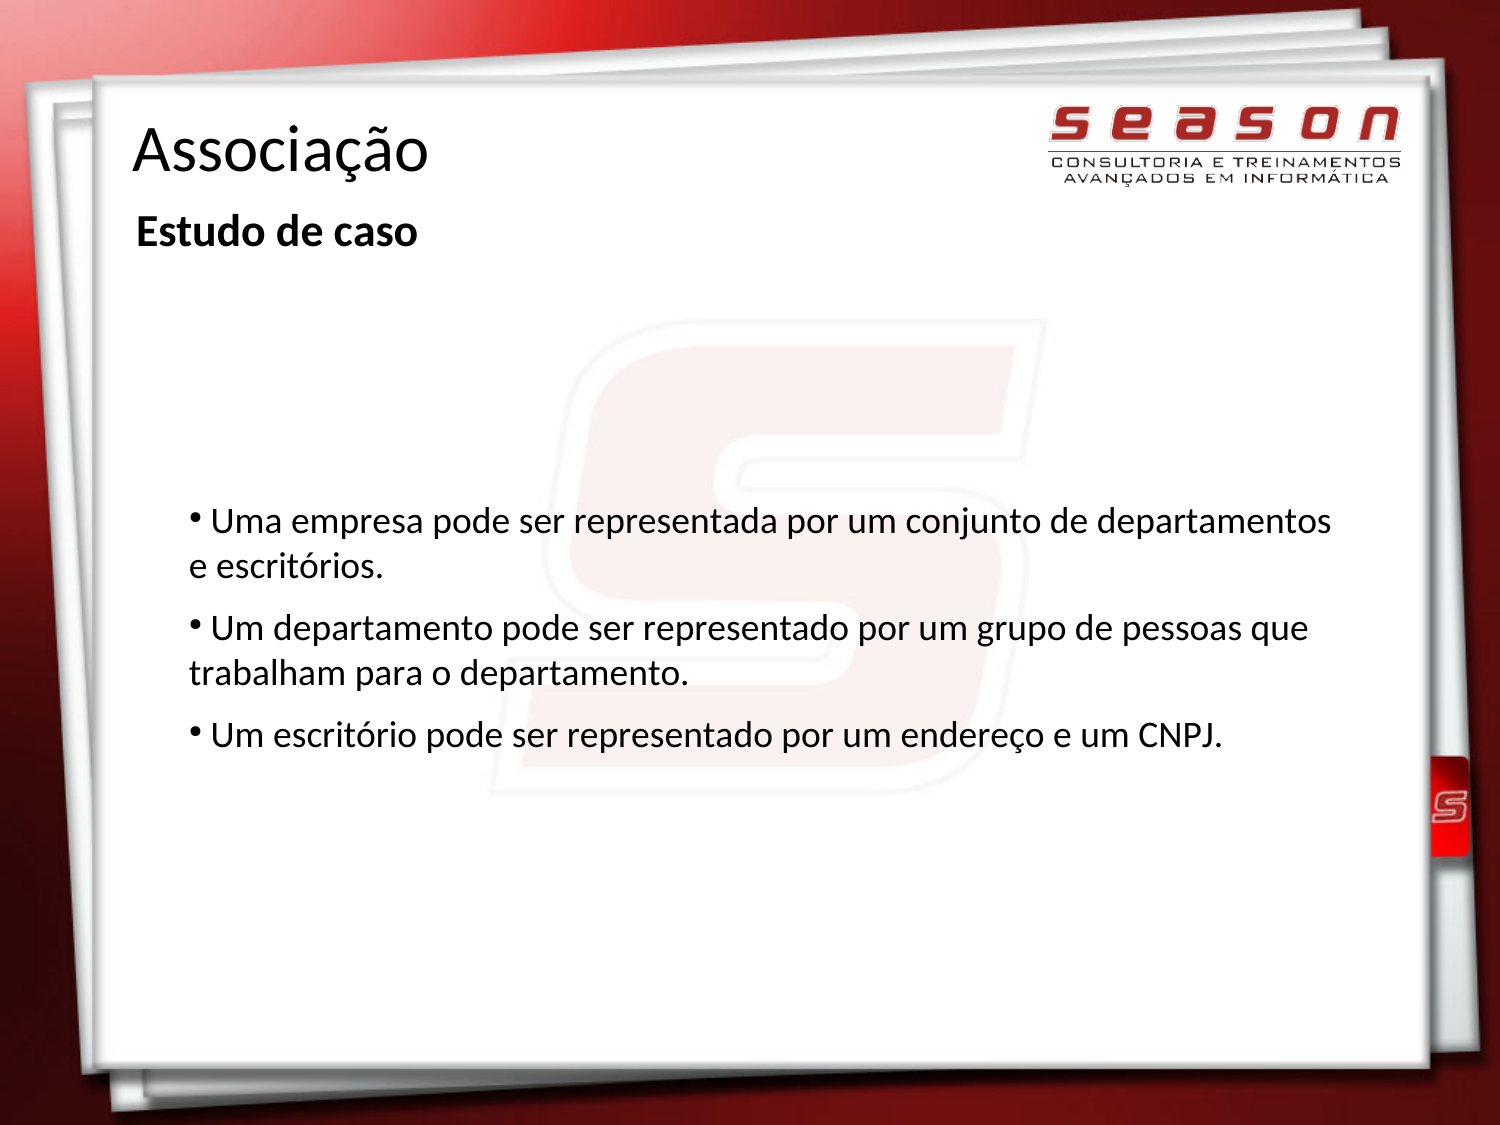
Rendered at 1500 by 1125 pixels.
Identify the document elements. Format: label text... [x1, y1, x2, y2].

picture [0, 0, 1500, 1125]
text_box Estudo de caso [119, 200, 1240, 256]
title Associação [118, 33, 1394, 257]
text_box Uma empresa pode ser representada por um conjunto de departamentos e escritórios. Um departamento pode ser representado por um grupo de pessoas que trabalham para o departamento. Um escritório pode ser representado por um endereço e um CNPJ. [188, 357, 1359, 894]
